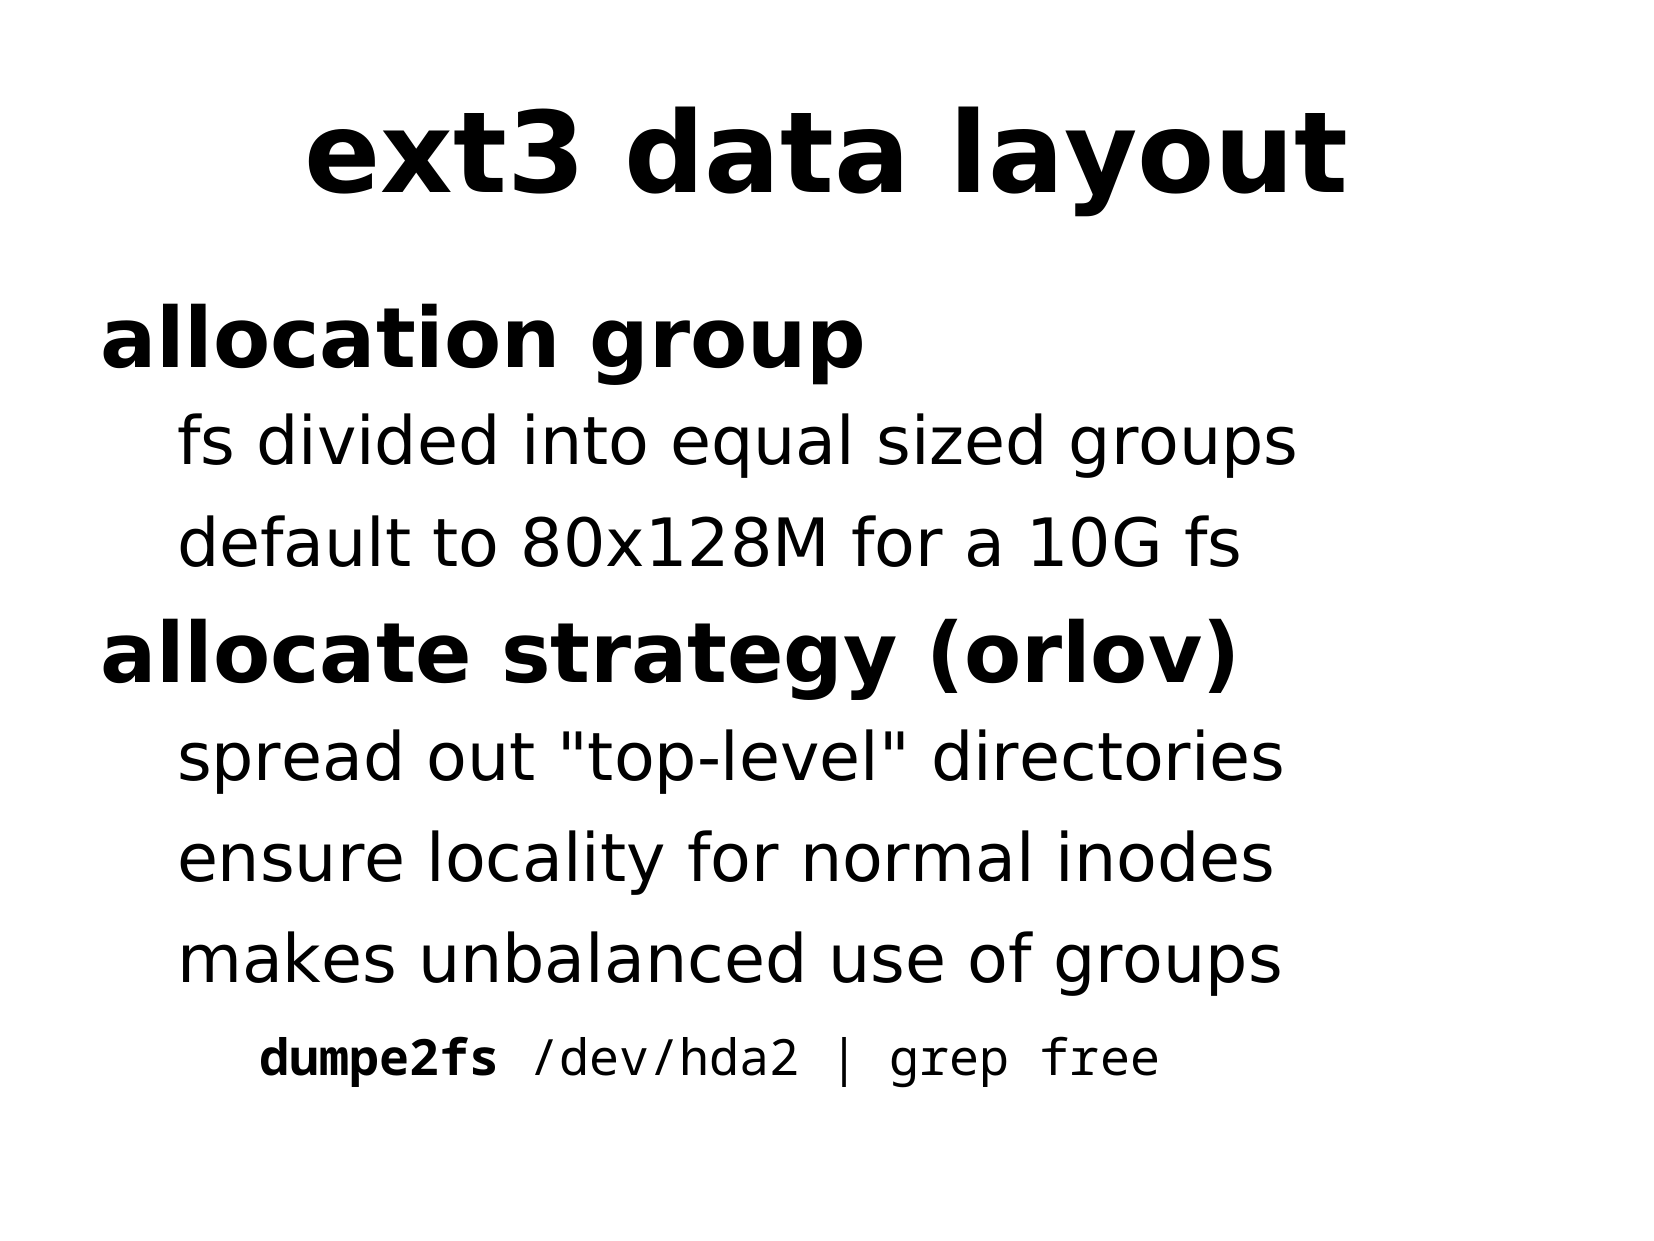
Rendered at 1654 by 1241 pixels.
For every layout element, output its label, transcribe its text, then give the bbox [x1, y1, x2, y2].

title ext3 data layout [82, 49, 1571, 257]
list allocation group fs divided into equal sized groups default to 80x128M for a 10G fs allocate strategy (orlov) spread out "top-level" directories ensure locality for normal inodes makes unbalanced use of groups dumpe2fs /dev/hda2 | grep free [82, 290, 1571, 1109]
